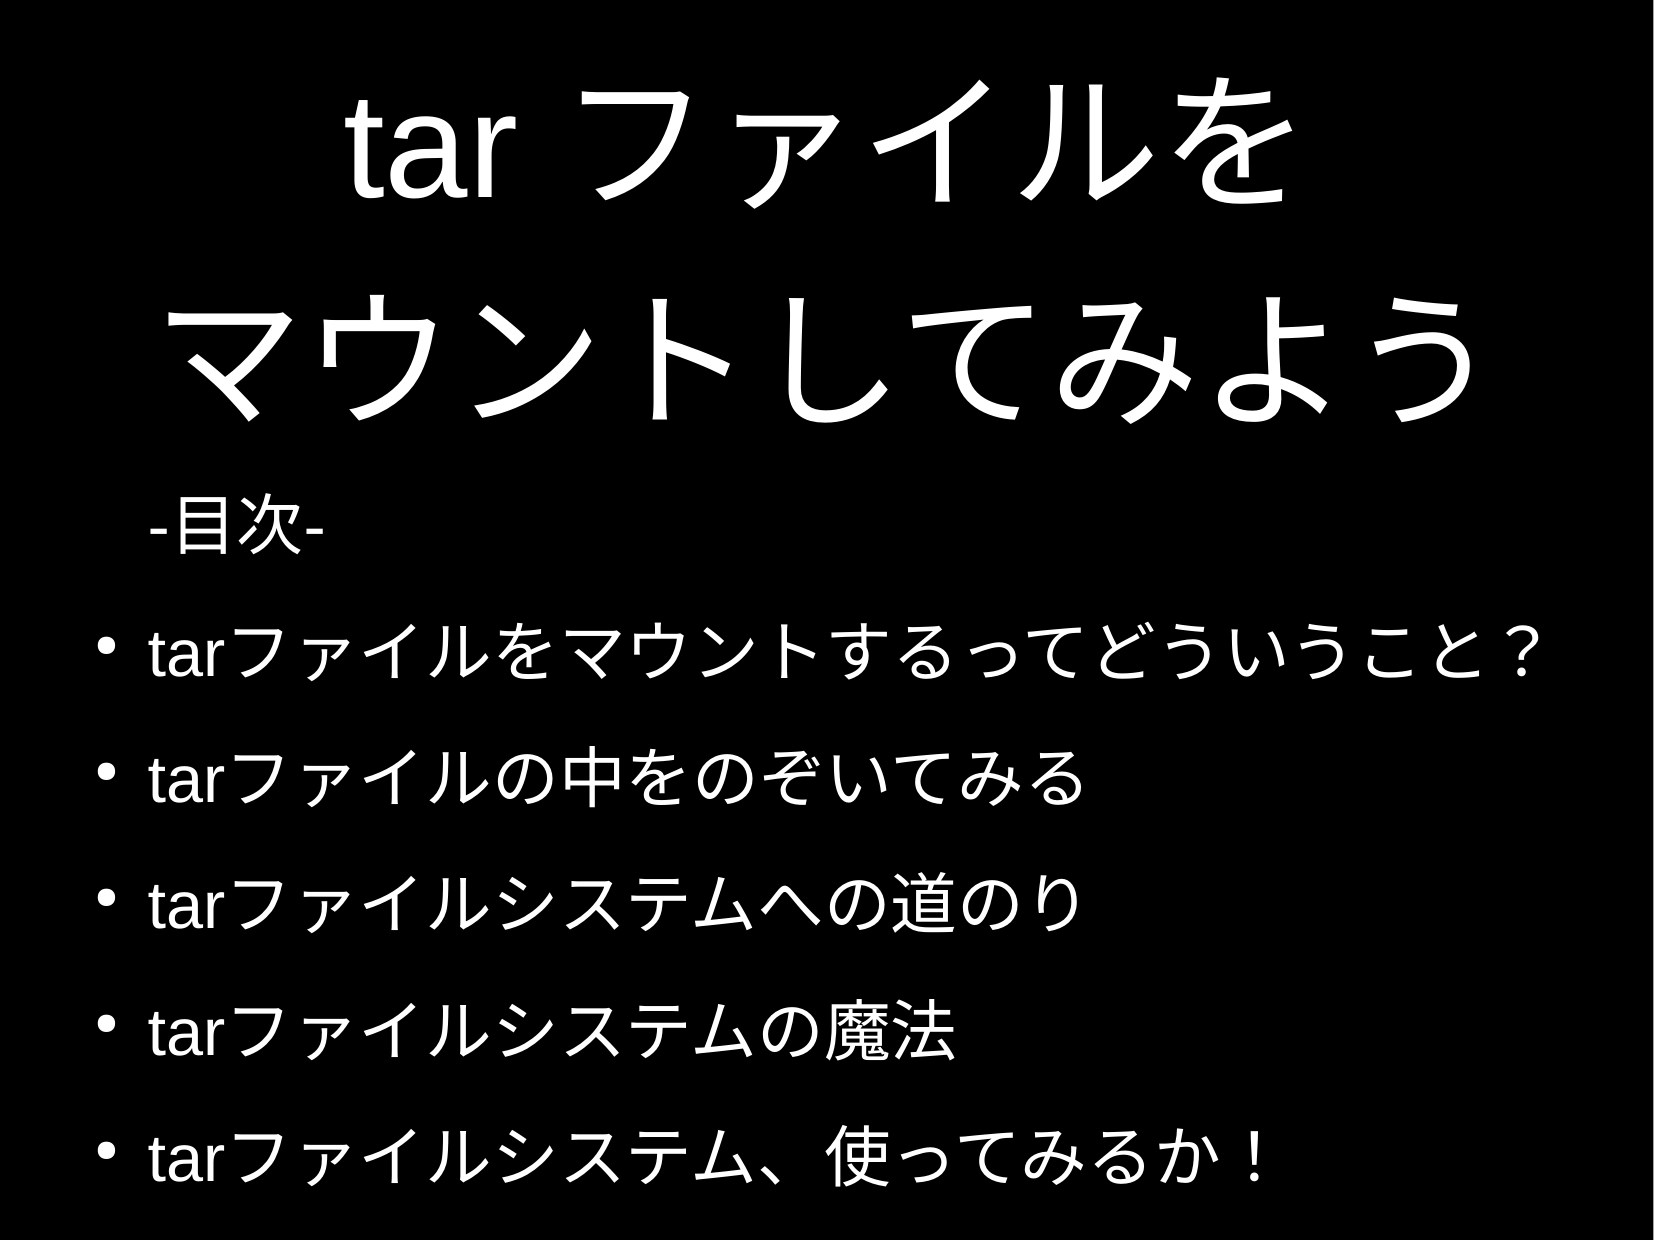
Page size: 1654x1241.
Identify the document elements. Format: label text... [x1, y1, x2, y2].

title tar ファイルを マウントしてみよう [82, 9, 1571, 473]
list -目次- tarファイルをマウントするってどういうこと？ tarファイルの中をのぞいてみる tarファイルシステムへの道のり tarファイルシステムの魔法 tarファイルシステム、使ってみるか！ [76, 472, 1565, 1176]
